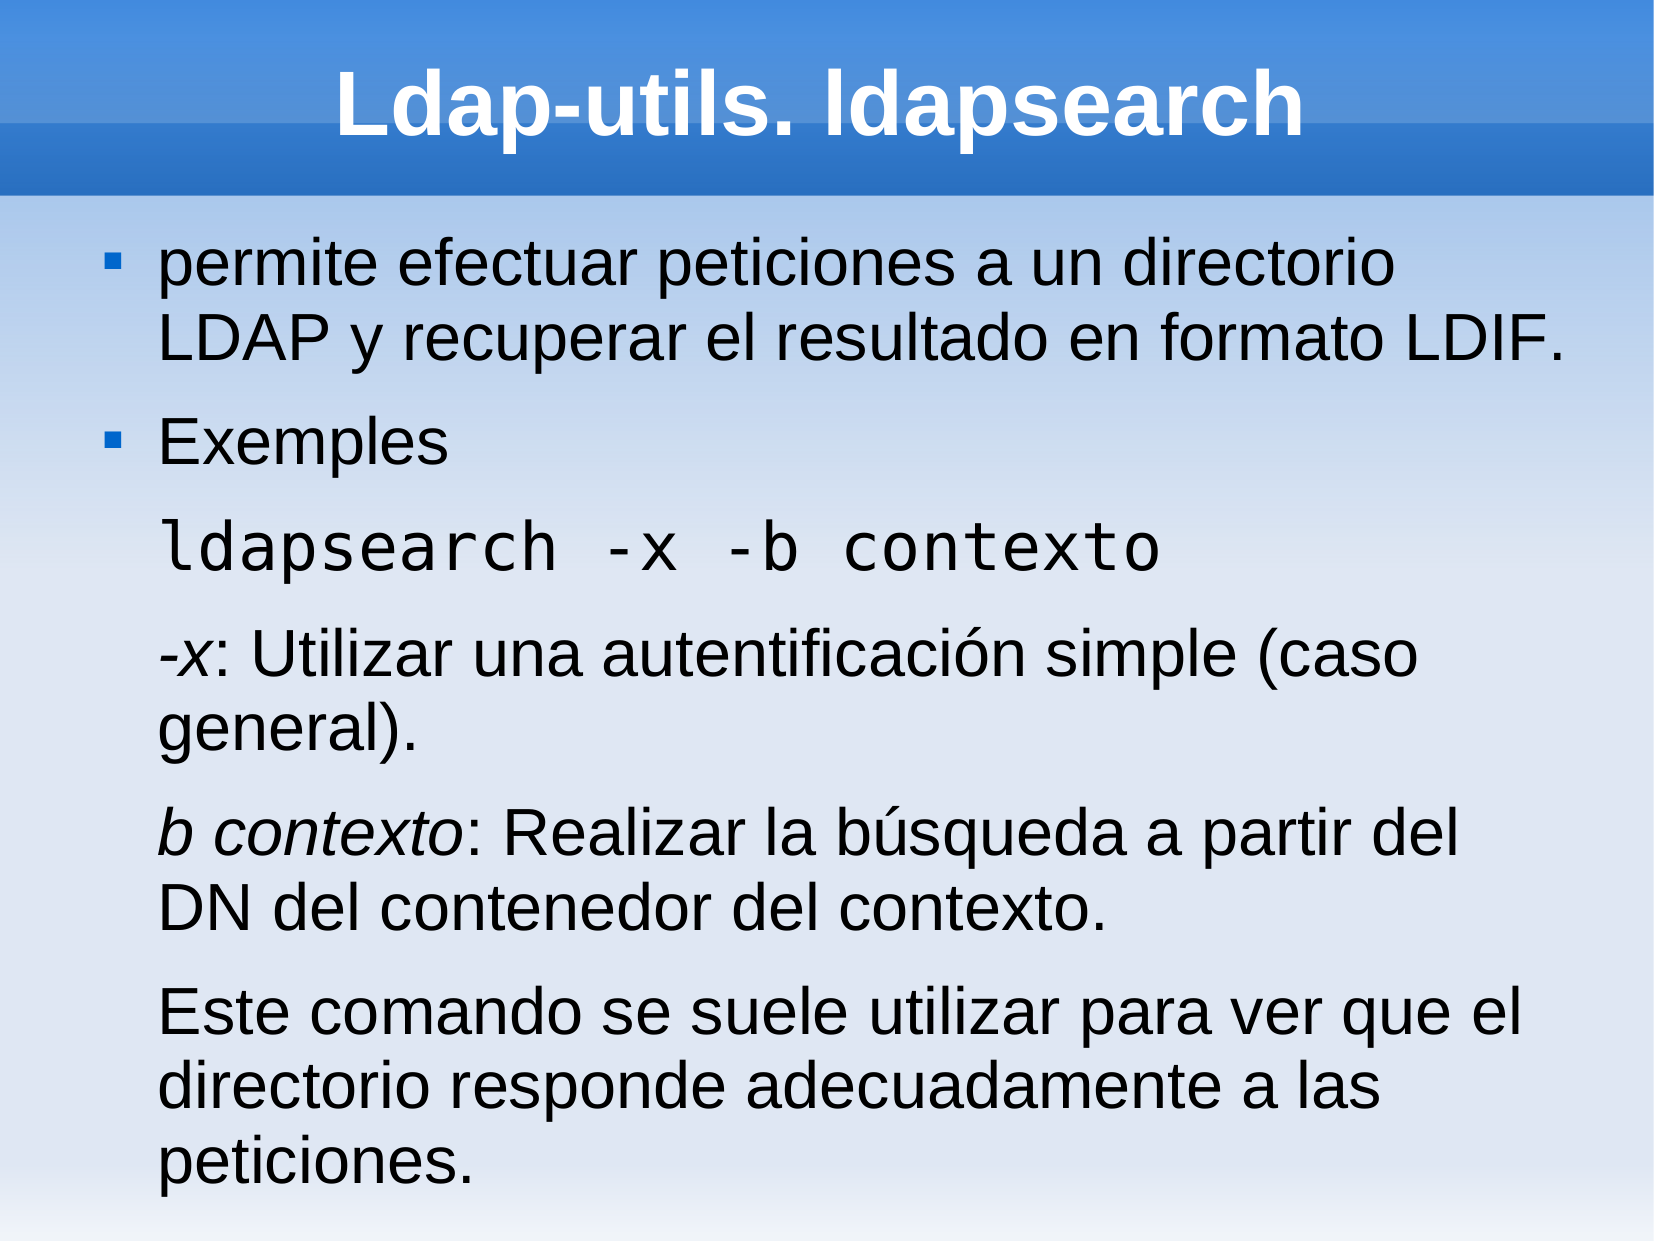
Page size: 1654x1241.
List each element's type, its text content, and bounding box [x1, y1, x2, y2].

picture [0, 0, 1654, 1241]
list permite efectuar peticiones a un directorio LDAP y recuperar el resultado en formato LDIF. Exemples ldapsearch -x -b contexto -x: Utilizar una autentificación simple (caso general). ­b contexto: Realizar la búsqueda a partir del DN del contenedor del contexto. Este comando se suele utilizar para ver que el directorio responde adecuadamente a las peticiones. [86, 225, 1576, 1199]
title Ldap-utils. ldapsearch [76, 0, 1565, 208]
